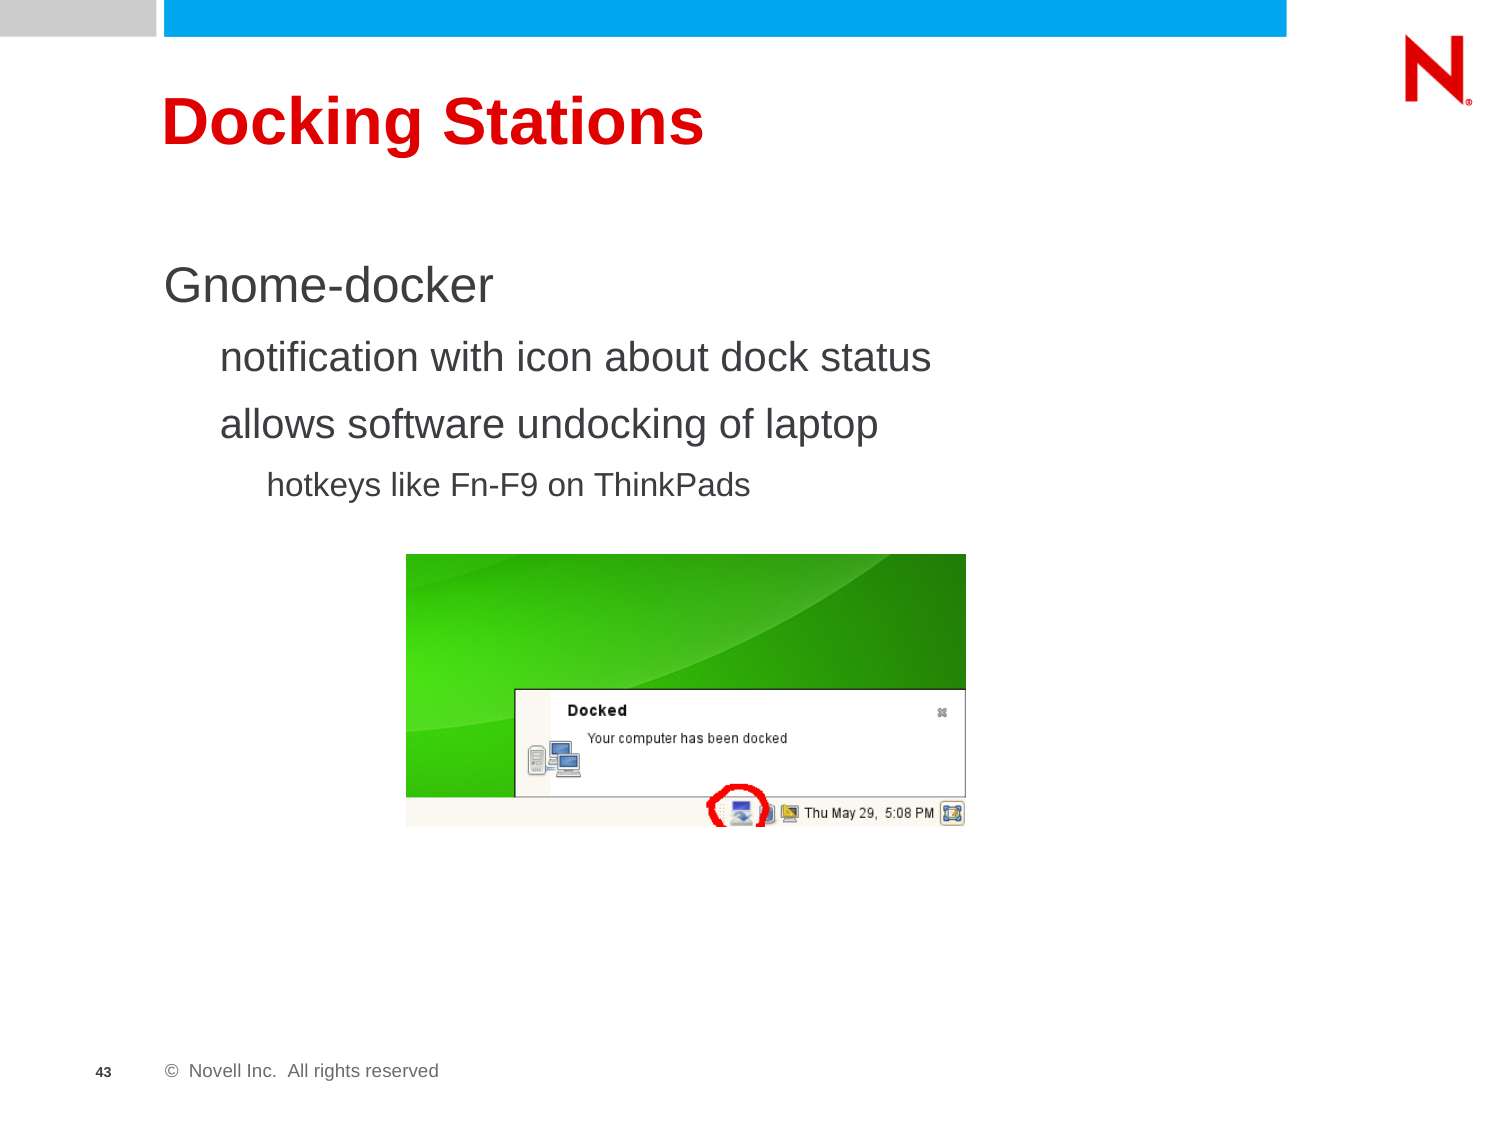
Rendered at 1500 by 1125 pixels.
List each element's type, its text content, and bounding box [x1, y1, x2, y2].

title Docking Stations [161, 41, 1383, 205]
list Gnome-docker notification with icon about dock status allows software undocking of laptop hotkeys like Fn-F9 on ThinkPads [163, 254, 1404, 986]
picture [406, 554, 966, 827]
picture [1403, 32, 1473, 107]
